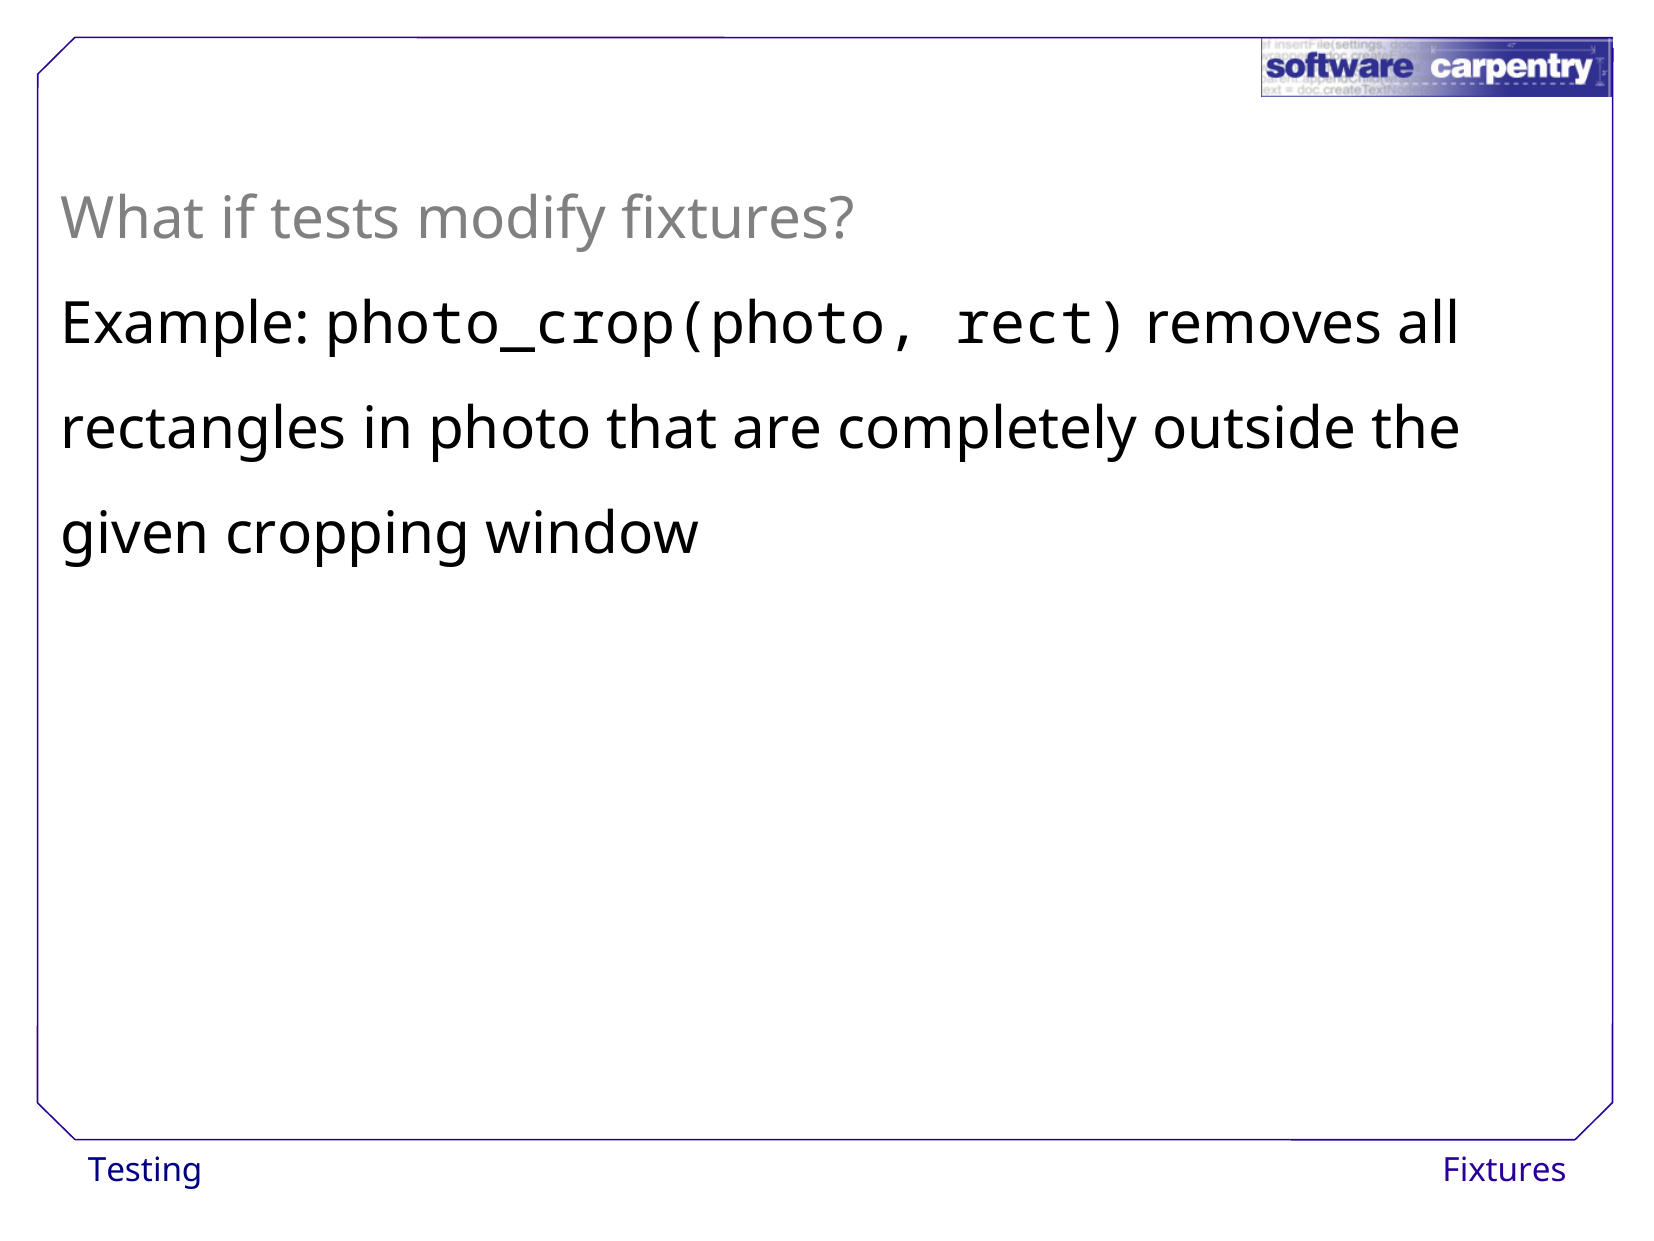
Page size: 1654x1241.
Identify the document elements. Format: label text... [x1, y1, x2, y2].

text_box What if tests modify fixtures? Example: photo_crop(photo, rect) removes all rectangles in photo that are completely outside the given cropping window [46, 137, 1627, 574]
picture [1261, 39, 1613, 97]
